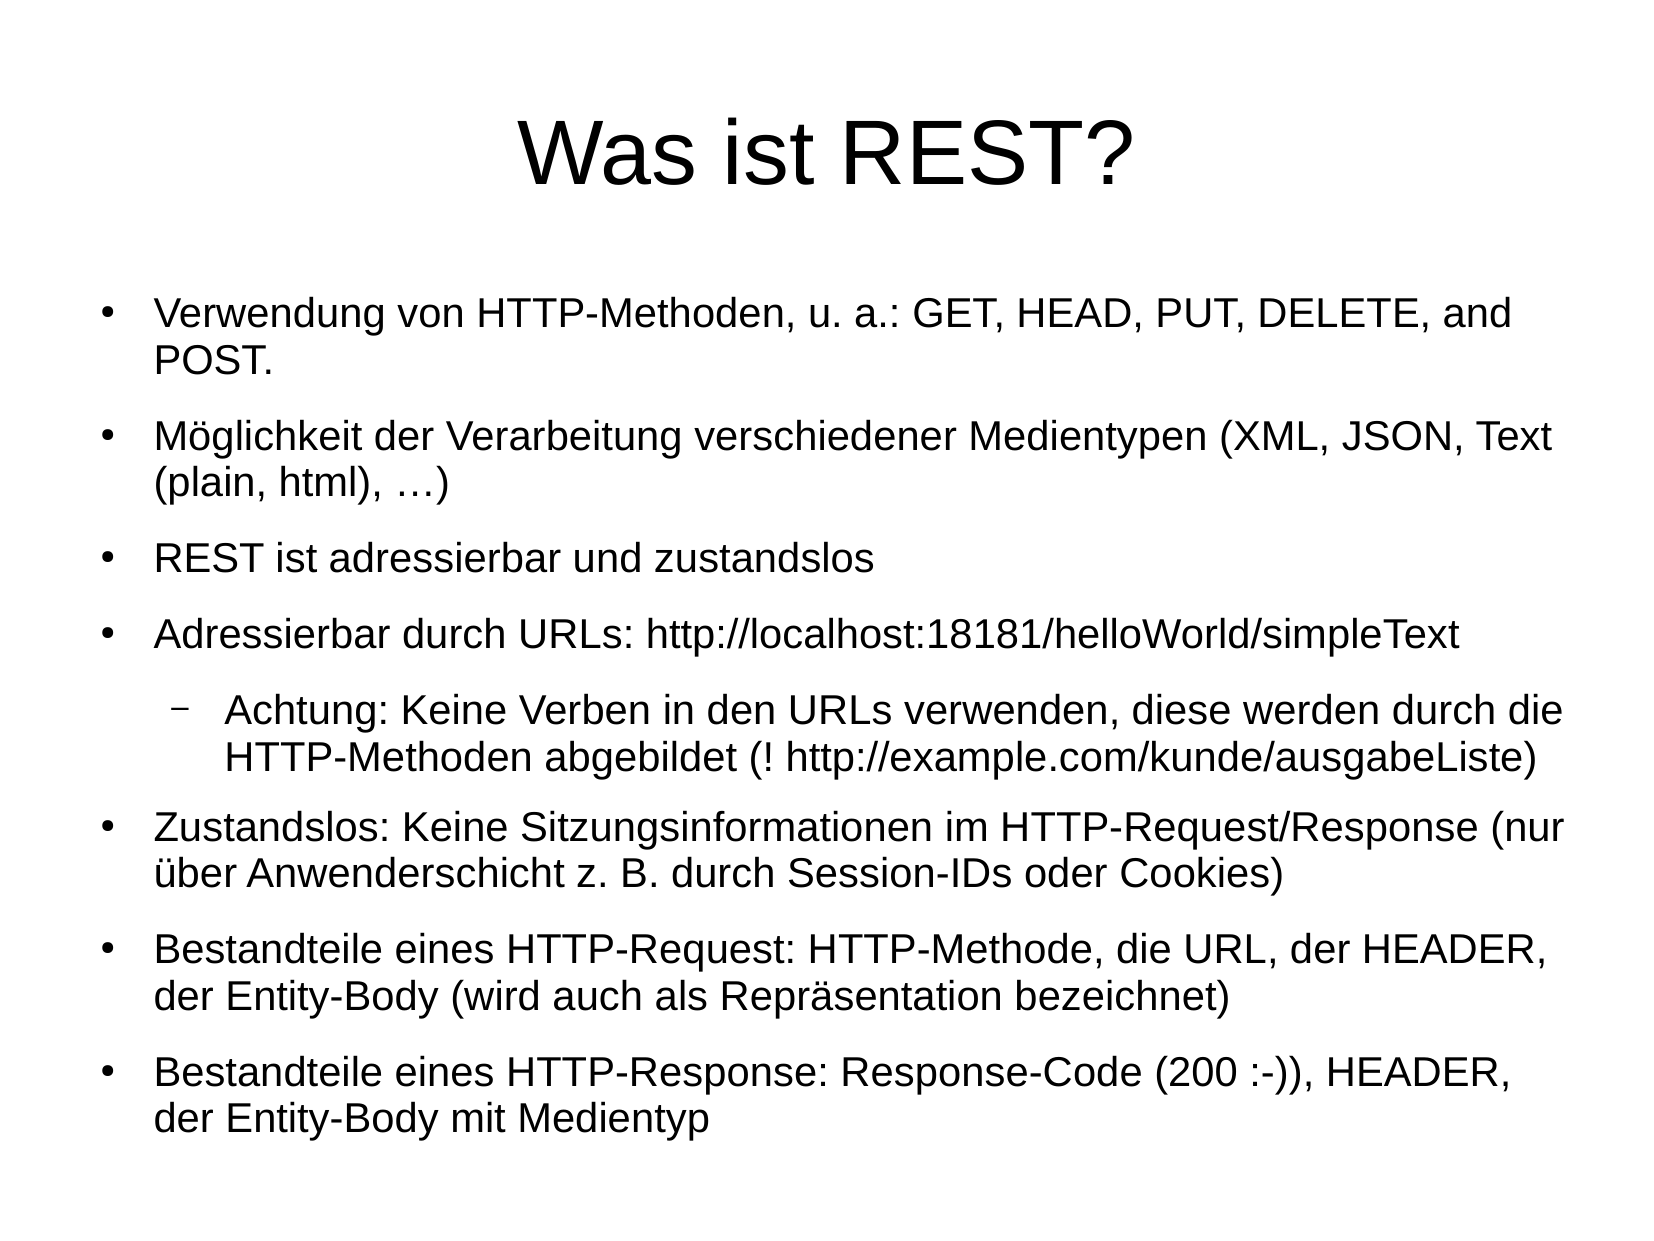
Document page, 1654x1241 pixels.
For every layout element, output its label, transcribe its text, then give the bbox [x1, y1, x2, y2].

list Verwendung von HTTP-Methoden, u. a.: GET, HEAD, PUT, DELETE, and POST. Möglichkeit der Verarbeitung verschiedener Medientypen (XML, JSON, Text (plain, html), …) REST ist adressierbar und zustandslos Adressierbar durch URLs: http://localhost:18181/helloWorld/simpleText Achtung: Keine Verben in den URLs verwenden, diese werden durch die HTTP-Methoden abgebildet (! http://example.com/kunde/ausgabeListe) Zustandslos: Keine Sitzungsinformationen im HTTP-Request/Response (nur über Anwenderschicht z. B. durch Session-IDs oder Cookies) Bestandteile eines HTTP-Request: HTTP-Methode, die URL, der HEADER, der Entity-Body (wird auch als Repräsentation bezeichnet) Bestandteile eines HTTP-Response: Response-Code (200 :-)), HEADER, der Entity-Body mit Medientyp [82, 290, 1571, 1218]
title Was ist REST? [82, 49, 1571, 257]
